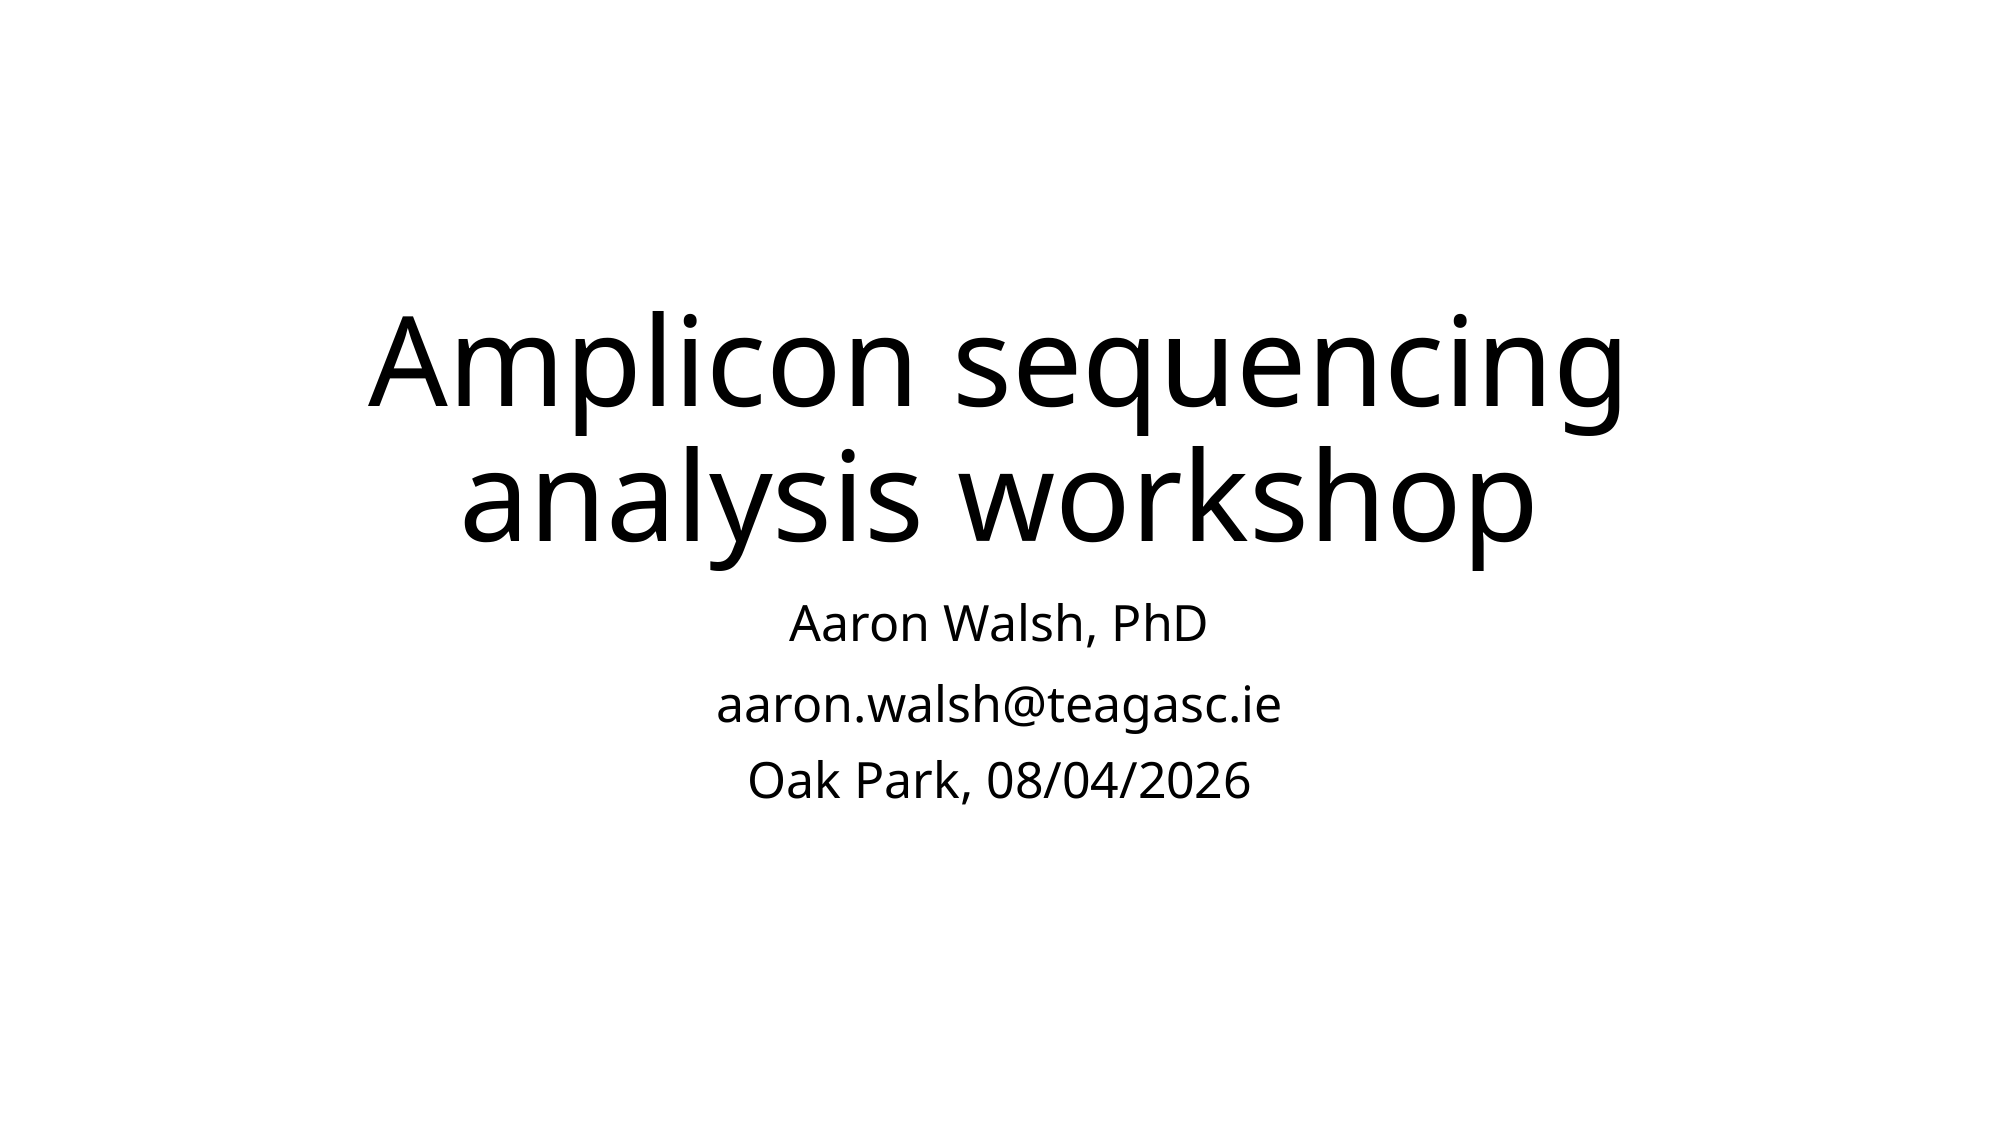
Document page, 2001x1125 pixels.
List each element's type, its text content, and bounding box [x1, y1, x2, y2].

title Amplicon sequencing analysis workshop [249, 184, 1750, 576]
subtitle Aaron Walsh, PhD aaron.walsh@teagasc.ie Oak Park, 08/04/2026 [249, 590, 1750, 863]
